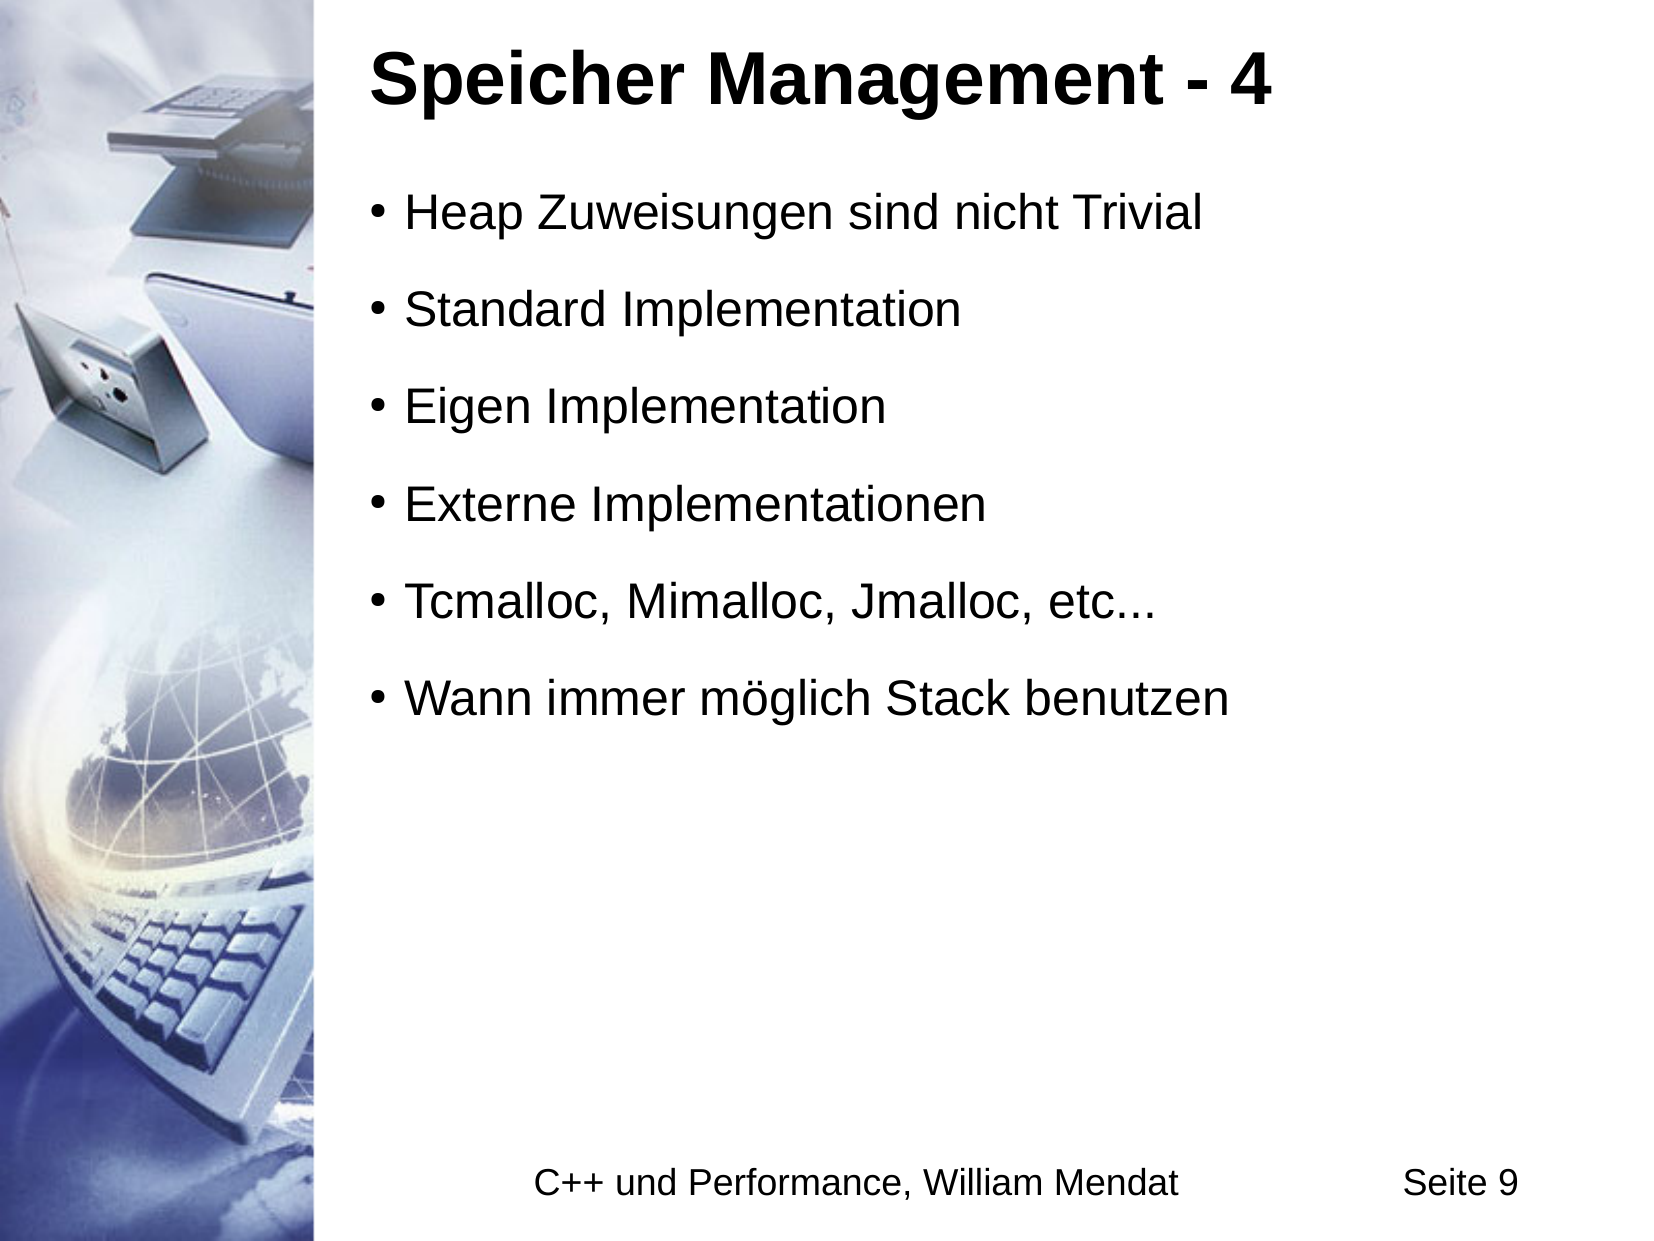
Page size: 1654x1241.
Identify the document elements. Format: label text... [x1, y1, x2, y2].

text_box Speicher Management - 4 [354, 29, 1625, 129]
picture [0, 0, 1654, 1241]
text_box Seite 9 [1387, 1153, 1625, 1211]
text_box C++ und Performance, William Mendat [354, 1153, 1359, 1241]
text_box Heap Zuweisungen sind nicht Trivial Standard Implementation Eigen Implementation Externe Implementationen Tcmalloc, Mimalloc, Jmalloc, etc... Wann immer möglich Stack benutzen [354, 177, 1536, 827]
